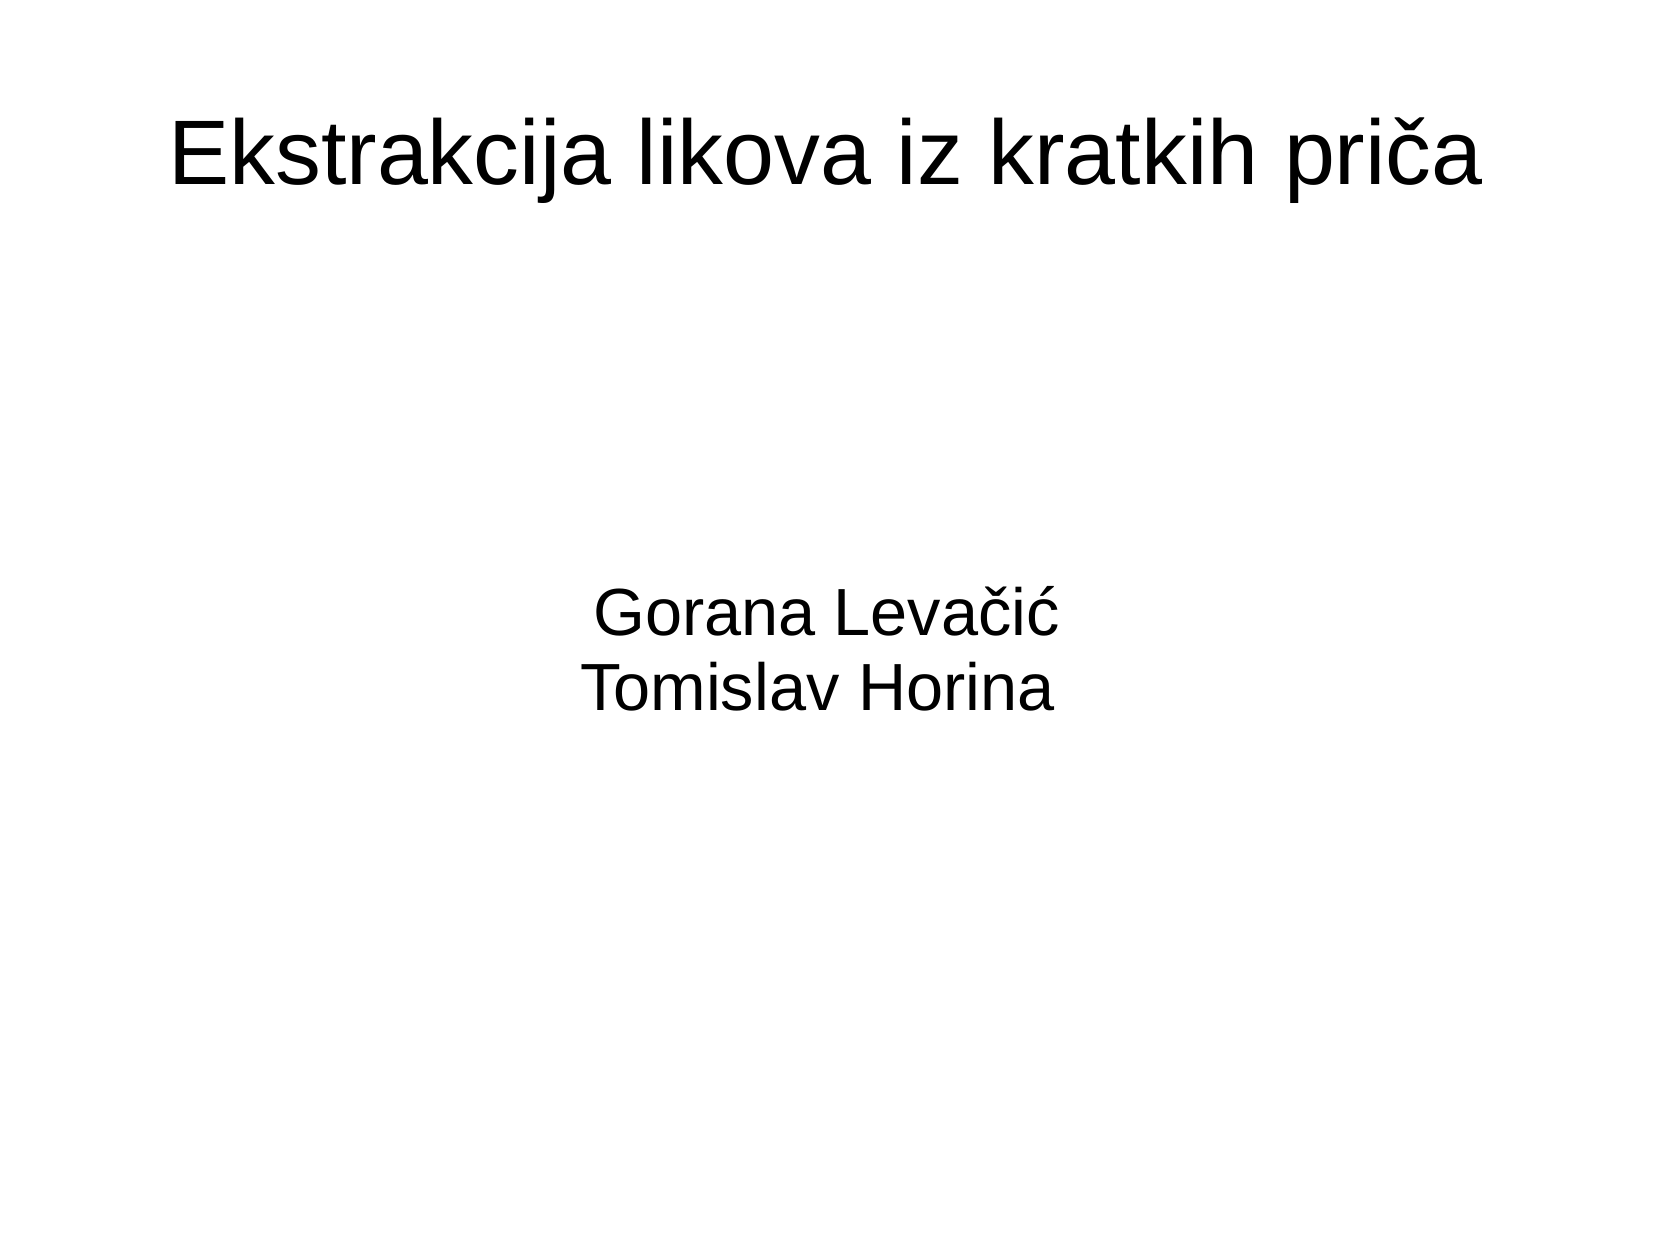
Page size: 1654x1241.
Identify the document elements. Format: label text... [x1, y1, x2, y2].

subtitle Gorana Levačić Tomislav Horina [82, 290, 1571, 1010]
title Ekstrakcija likova iz kratkih priča [82, 49, 1571, 257]
